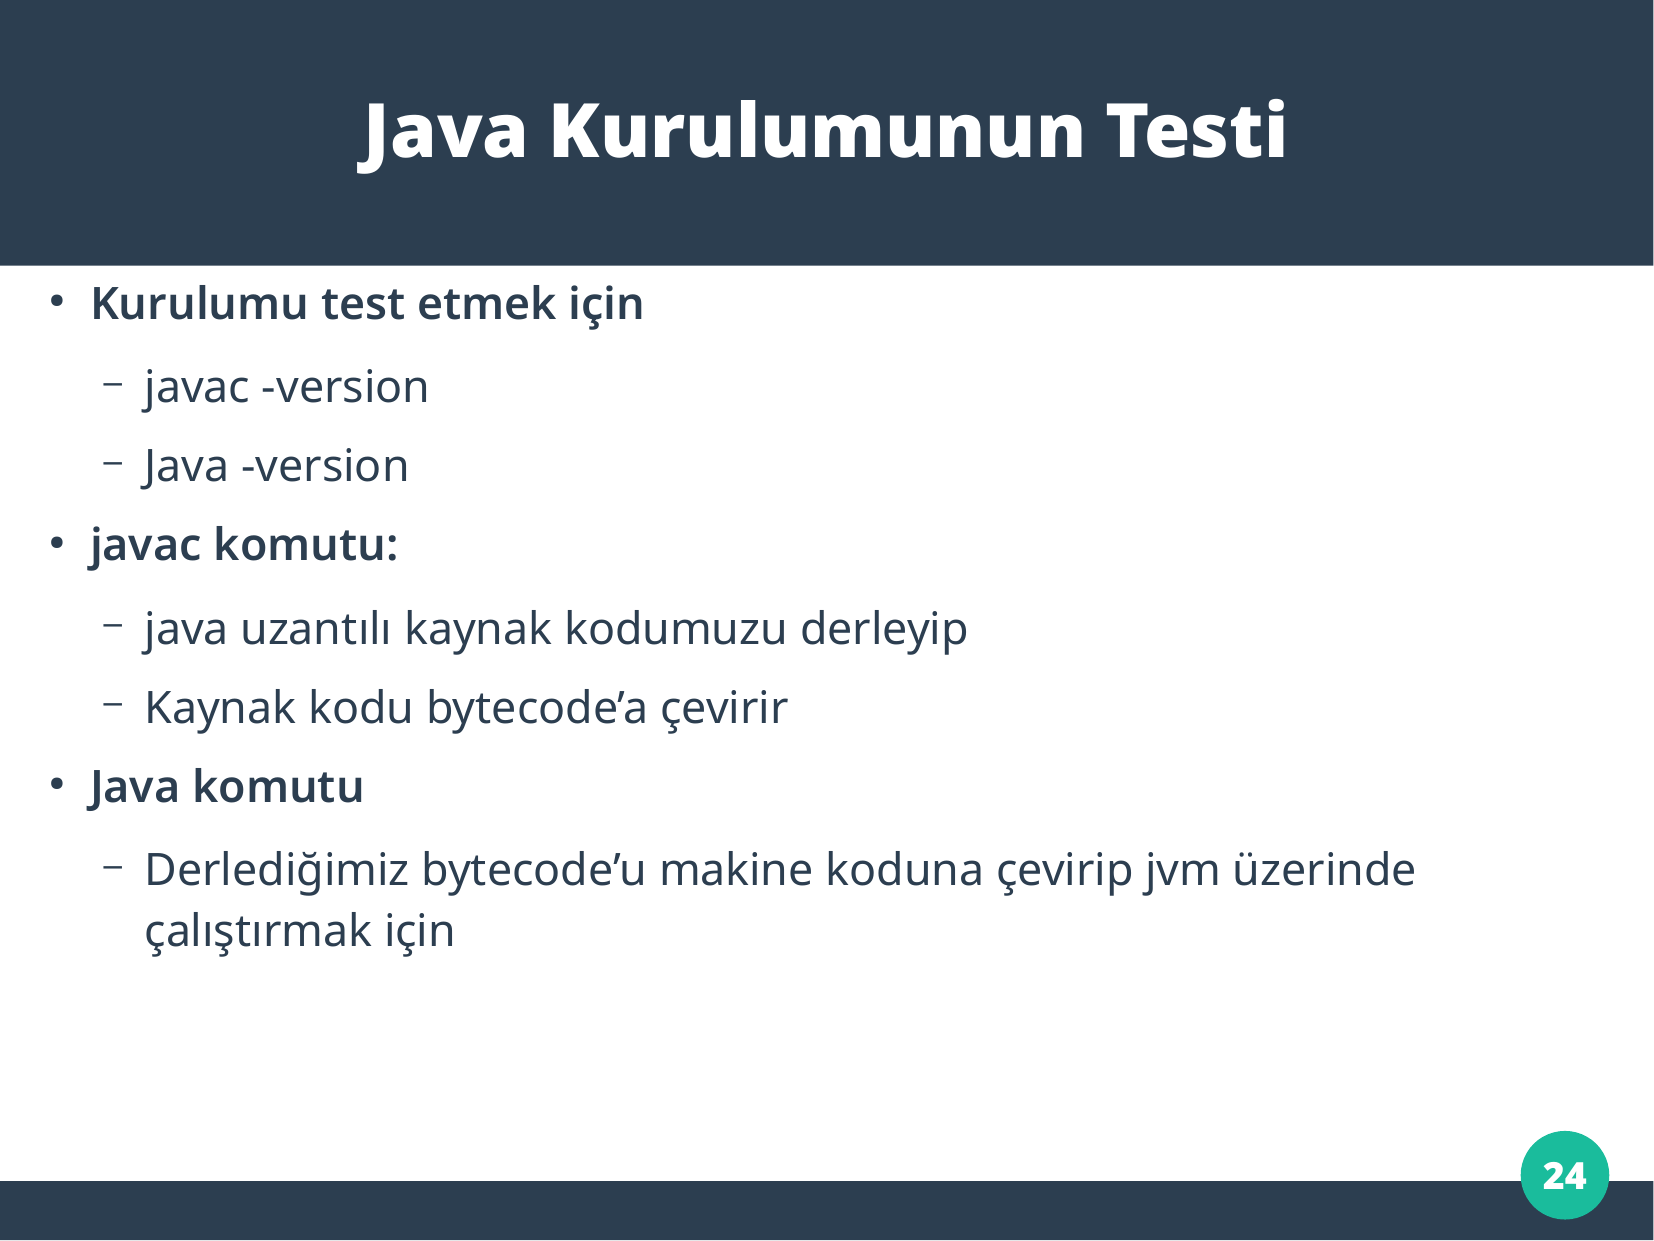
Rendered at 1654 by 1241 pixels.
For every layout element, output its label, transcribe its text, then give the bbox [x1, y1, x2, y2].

title Java Kurulumunun Testi [59, 49, 1595, 207]
list Kurulumu test etmek için javac -version Java -version javac komutu: java uzantılı kaynak kodumuzu derleyip Kaynak kodu bytecode’a çevirir Java komutu Derlediğimiz bytecode’u makine koduna çevirip jvm üzerinde çalıştırmak için [35, 271, 1571, 969]
